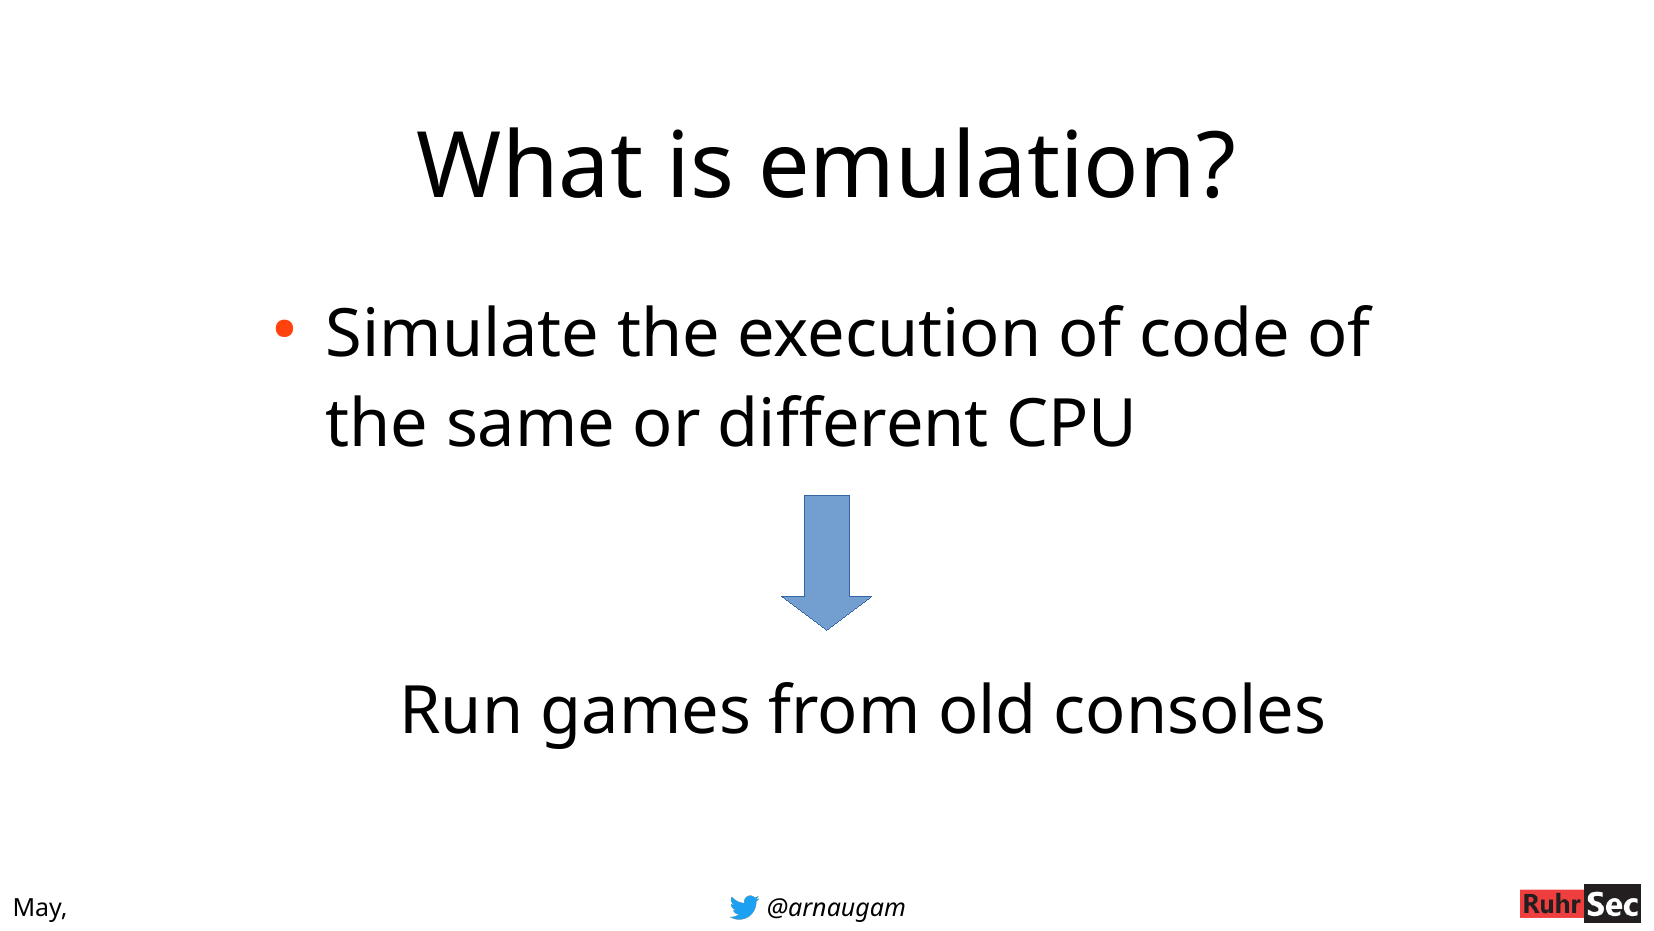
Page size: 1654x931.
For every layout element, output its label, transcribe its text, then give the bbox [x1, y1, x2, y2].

picture [721, 884, 768, 931]
text_box Run games from old consoles [384, 655, 1273, 751]
text_box [781, 495, 872, 631]
picture [1520, 884, 1641, 923]
title What is emulation? [82, 84, 1571, 241]
list Simulate the execution of code of the same or different CPU [255, 284, 1396, 451]
